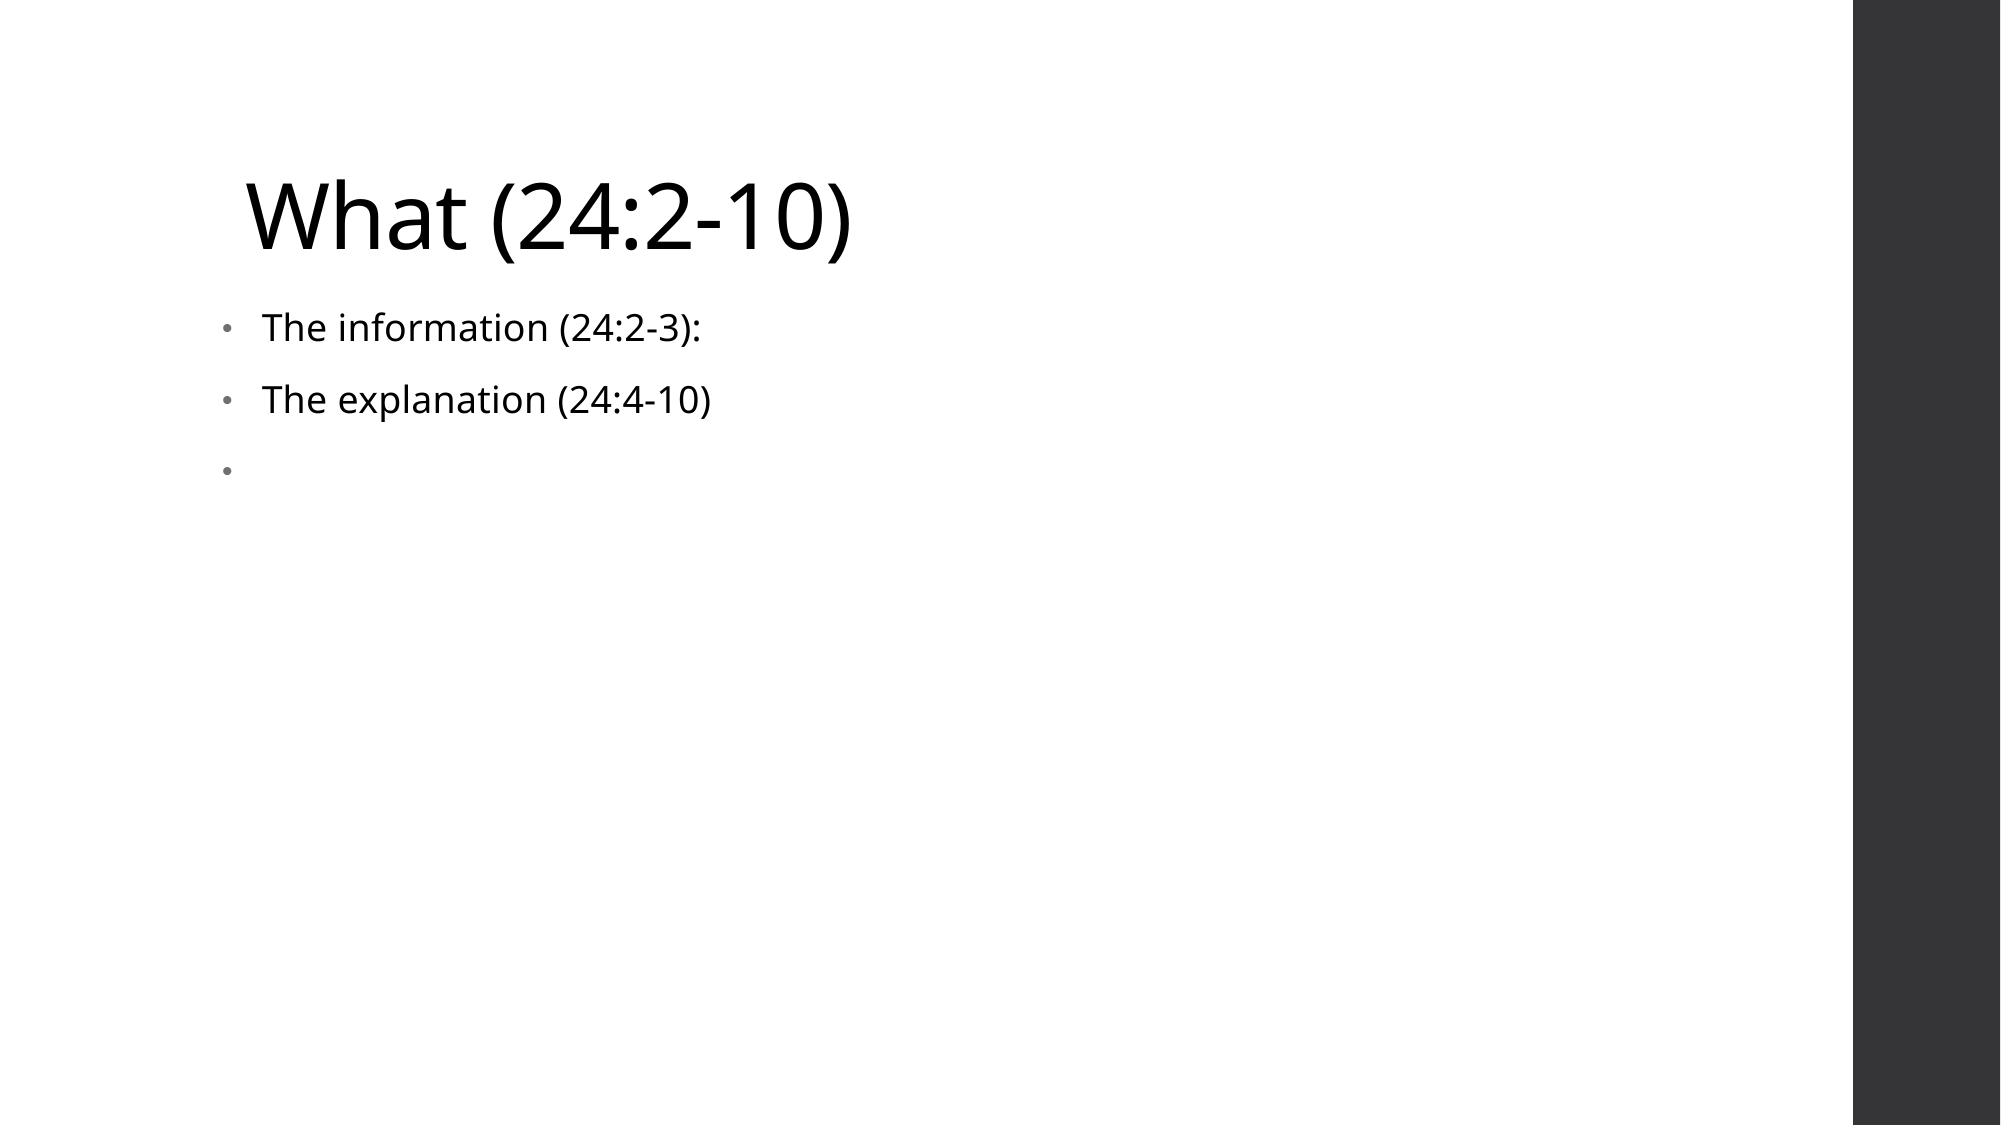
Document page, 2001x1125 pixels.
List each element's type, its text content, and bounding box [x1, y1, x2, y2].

title What (24:2-10) [206, 60, 1797, 278]
list The information (24:2-3): The explanation (24:4-10) [206, 299, 1617, 1014]
